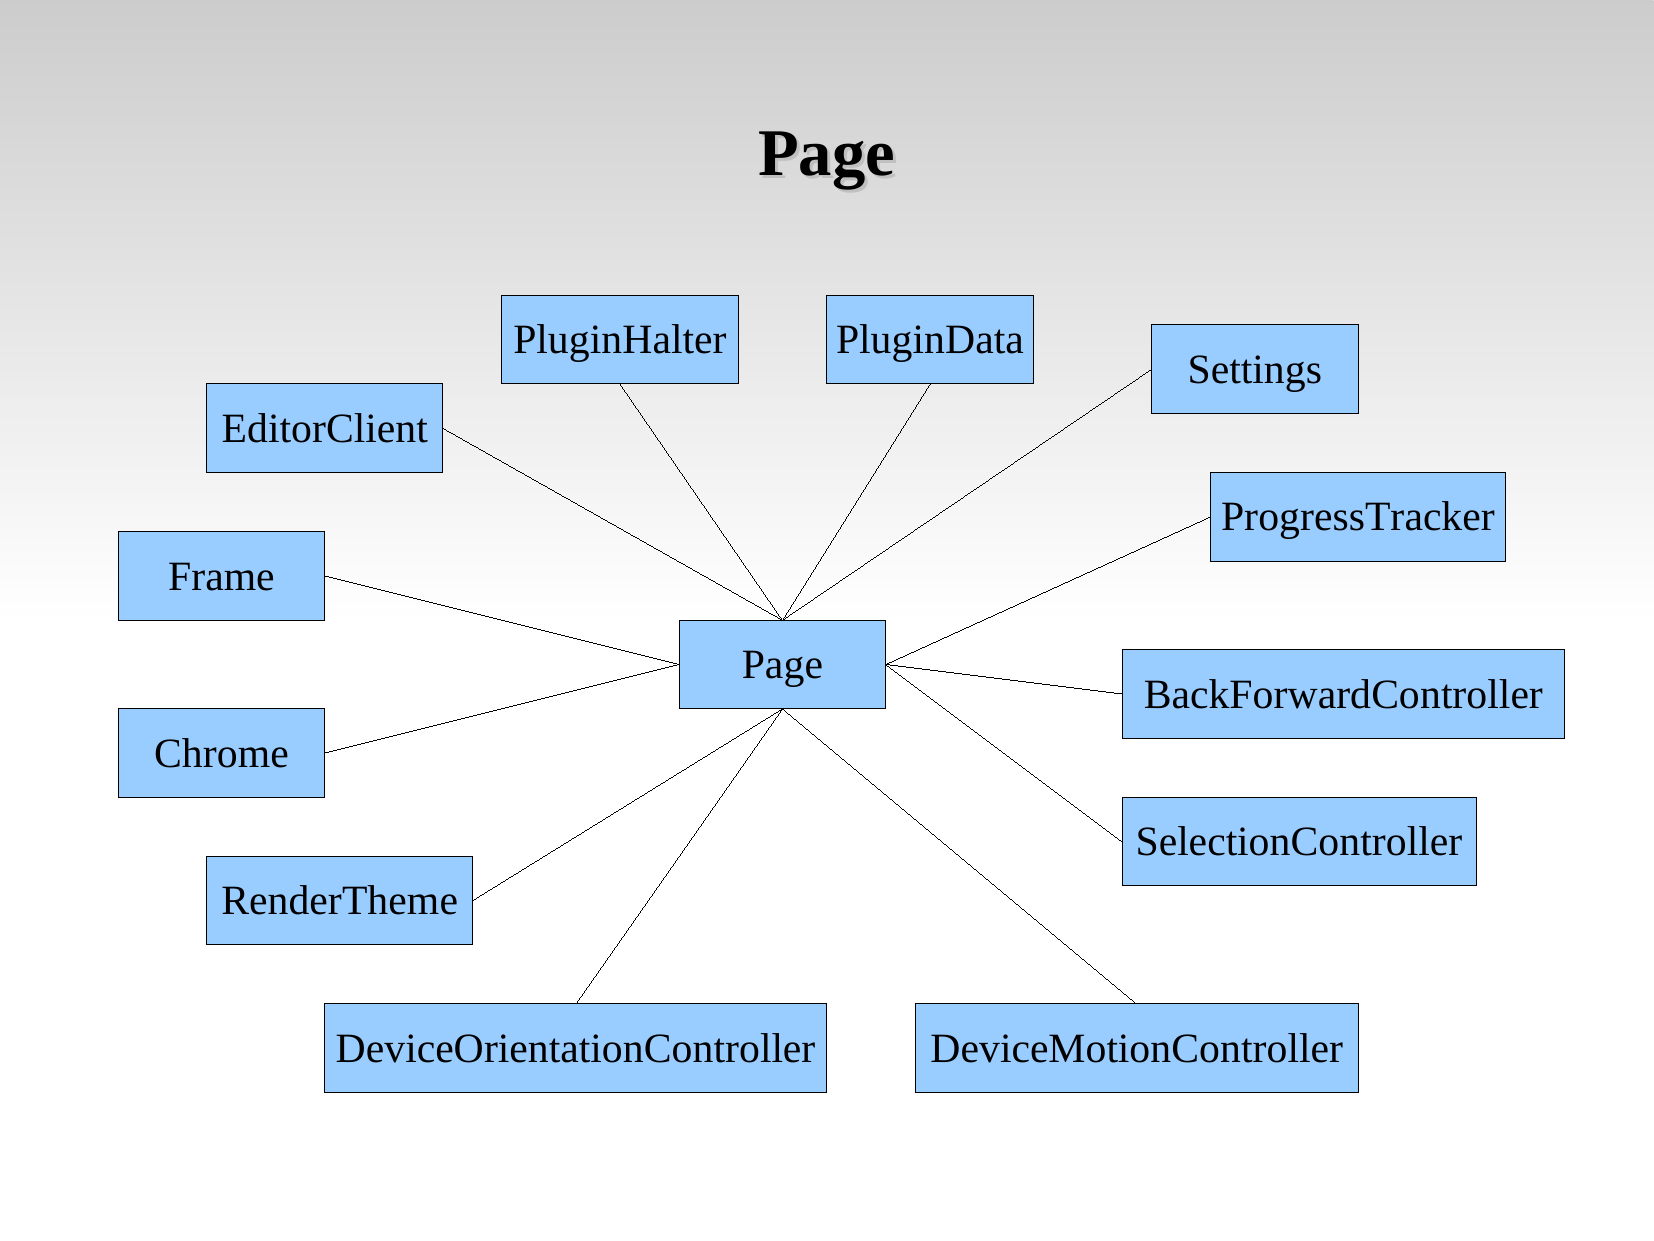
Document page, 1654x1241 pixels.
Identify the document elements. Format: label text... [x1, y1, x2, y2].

text_box DeviceMotionController [915, 1003, 1359, 1093]
text_box Frame [118, 531, 325, 621]
text_box Page [679, 620, 886, 709]
text_box PluginHalter [501, 295, 739, 384]
text_box BackForwardController [1122, 649, 1565, 739]
text_box ProgressTracker [1210, 472, 1506, 562]
text_box DeviceOrientationController [324, 1003, 827, 1093]
text_box Chrome [118, 708, 325, 798]
text_box SelectionController [1122, 797, 1477, 886]
text_box EditorClient [206, 383, 443, 473]
text_box RenderTheme [206, 856, 473, 945]
title Page [82, 56, 1571, 250]
text_box PluginData [826, 295, 1034, 384]
text_box Settings [1151, 324, 1359, 414]
